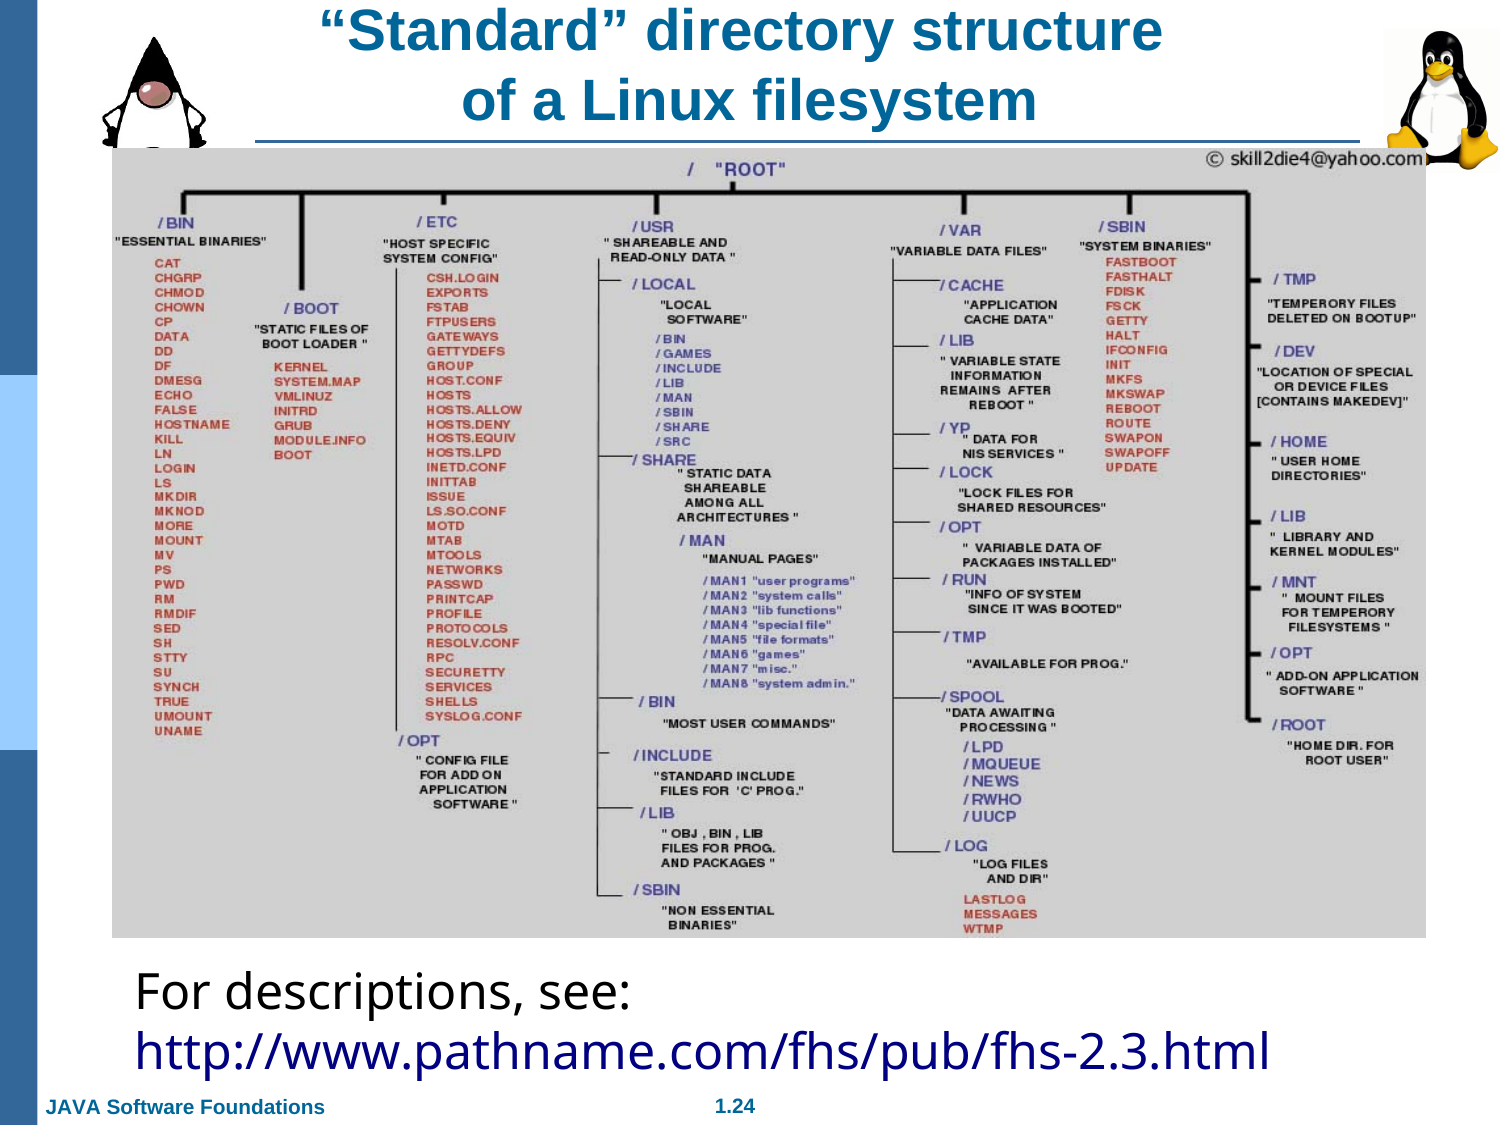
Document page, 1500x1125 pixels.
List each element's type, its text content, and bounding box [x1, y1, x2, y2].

title “Standard” directory structure of a Linux filesystem [75, 0, 1426, 141]
picture [54, 0, 1500, 938]
text_box For descriptions, see: http://www.pathname.com/fhs/pub/fhs-2.3.html [119, 952, 1388, 1089]
